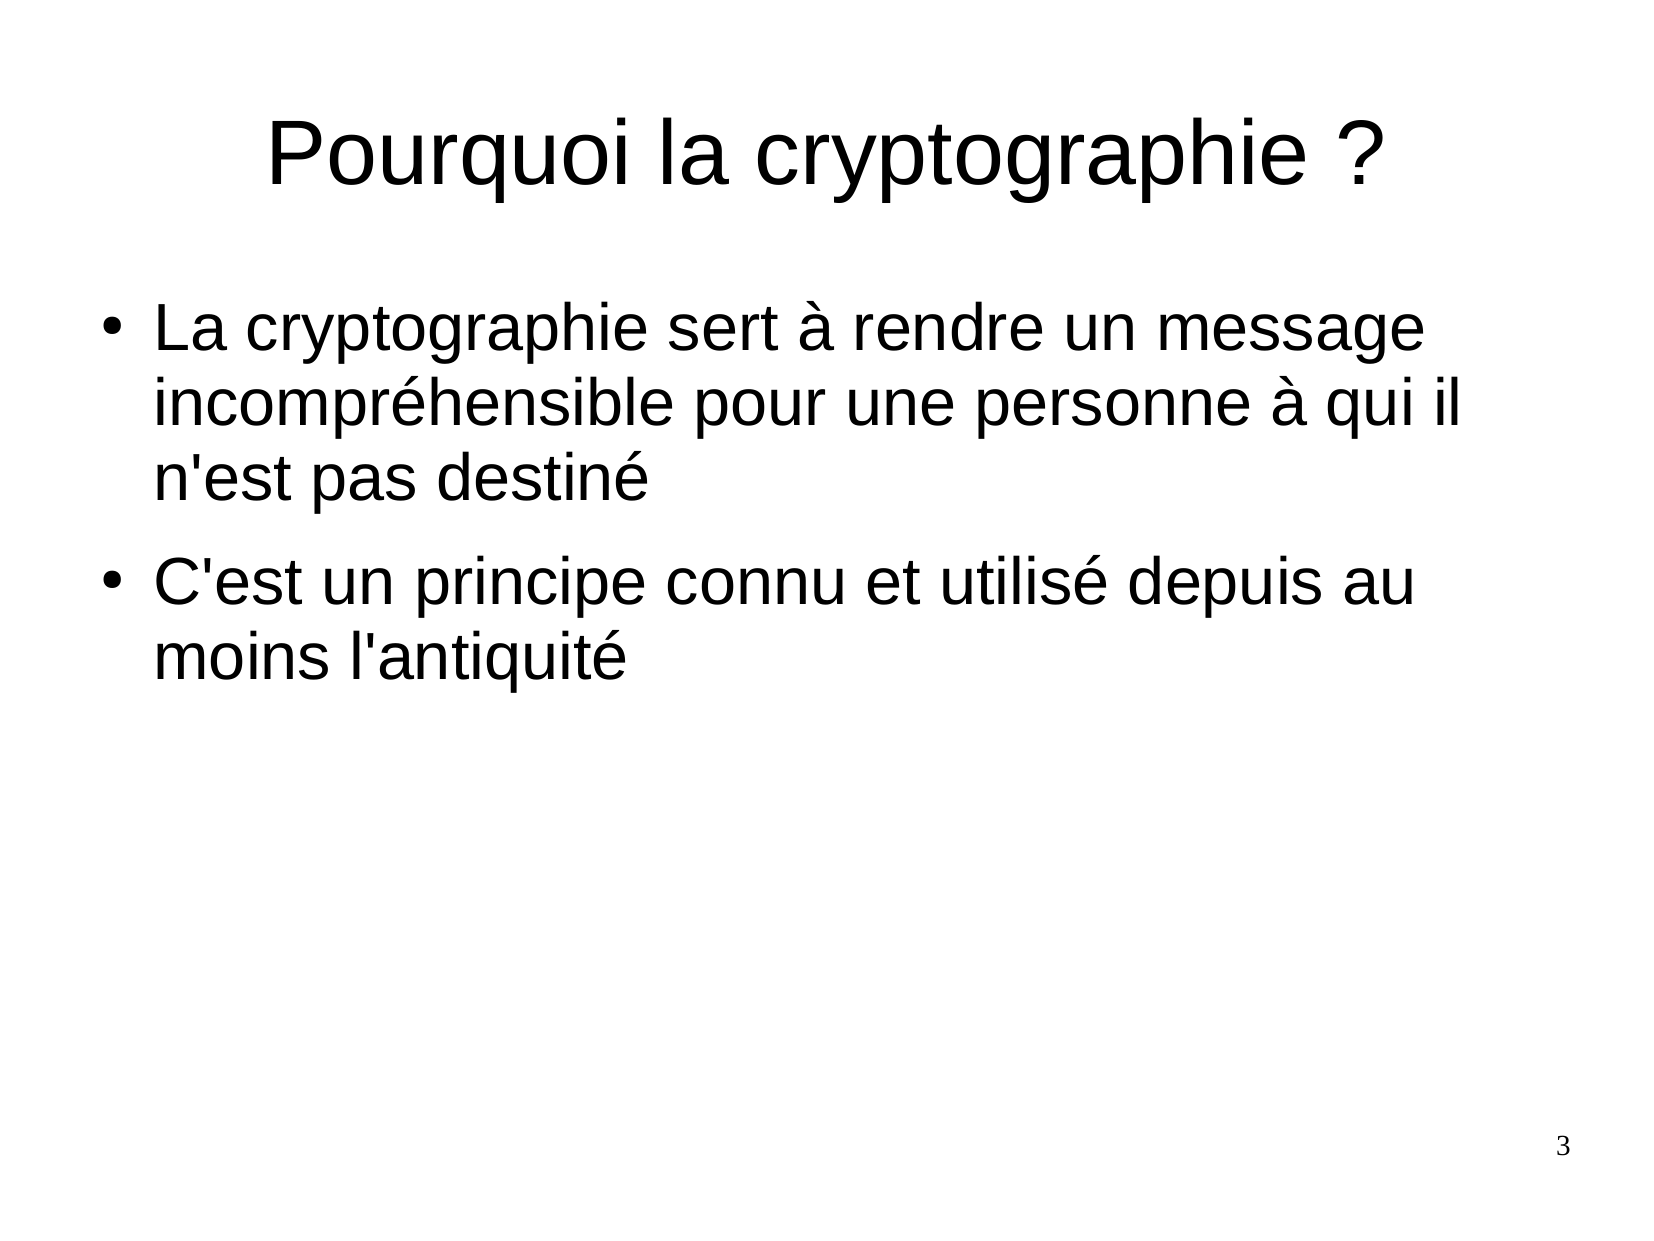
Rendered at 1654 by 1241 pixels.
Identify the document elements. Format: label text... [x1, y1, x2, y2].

title Pourquoi la cryptographie ? [82, 49, 1571, 257]
list La cryptographie sert à rendre un message incompréhensible pour une personne à qui il n'est pas destiné C'est un principe connu et utilisé depuis au moins l'antiquité [82, 290, 1571, 1010]
